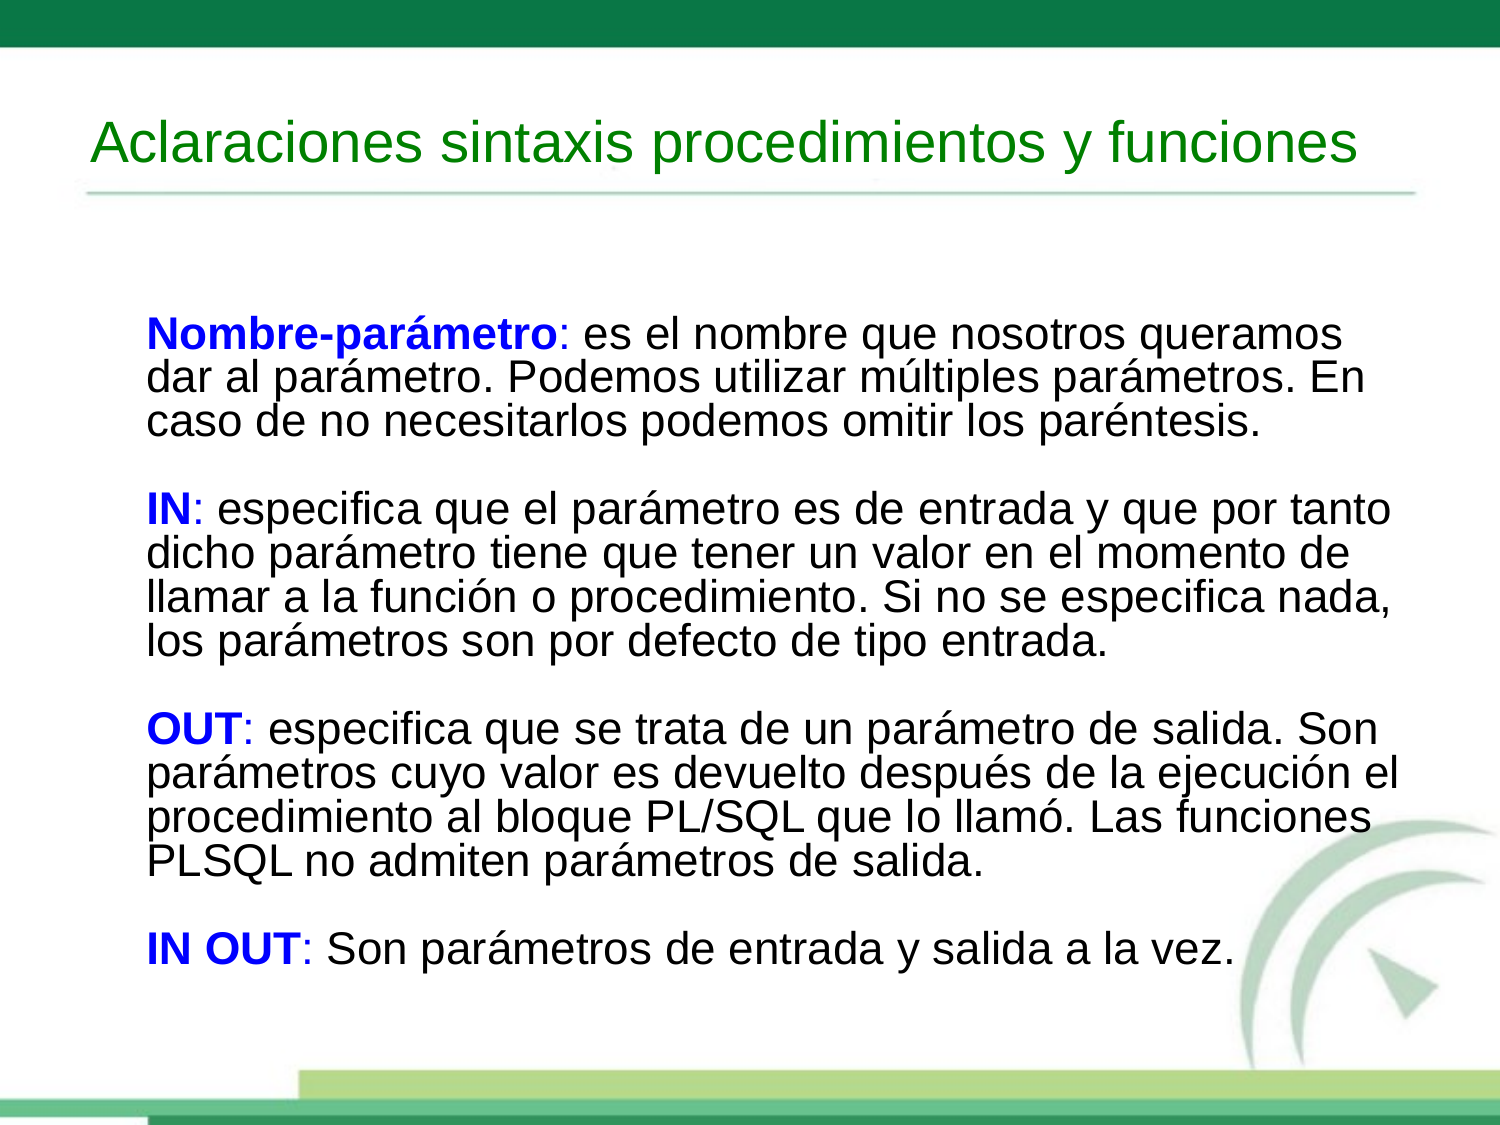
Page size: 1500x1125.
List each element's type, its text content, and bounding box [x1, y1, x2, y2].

title Aclaraciones sintaxis procedimientos y funciones [75, 45, 1426, 233]
list Nombre-parámetro: es el nombre que nosotros queramos dar al parámetro. Podemos utilizar múltiples parámetros. En caso de no necesitarlos podemos omitir los paréntesis. IN: especifica que el parámetro es de entrada y que por tanto dicho parámetro tiene que tener un valor en el momento de llamar a la función o procedimiento. Si no se especifica nada, los parámetros son por defecto de tipo entrada. OUT: especifica que se trata de un parámetro de salida. Son parámetros cuyo valor es devuelto después de la ejecución el procedimiento al bloque PL/SQL que lo llamó. Las funciones PLSQL no admiten parámetros de salida. IN OUT: Son parámetros de entrada y salida a la vez. [75, 262, 1426, 1006]
picture [0, 0, 1500, 1125]
